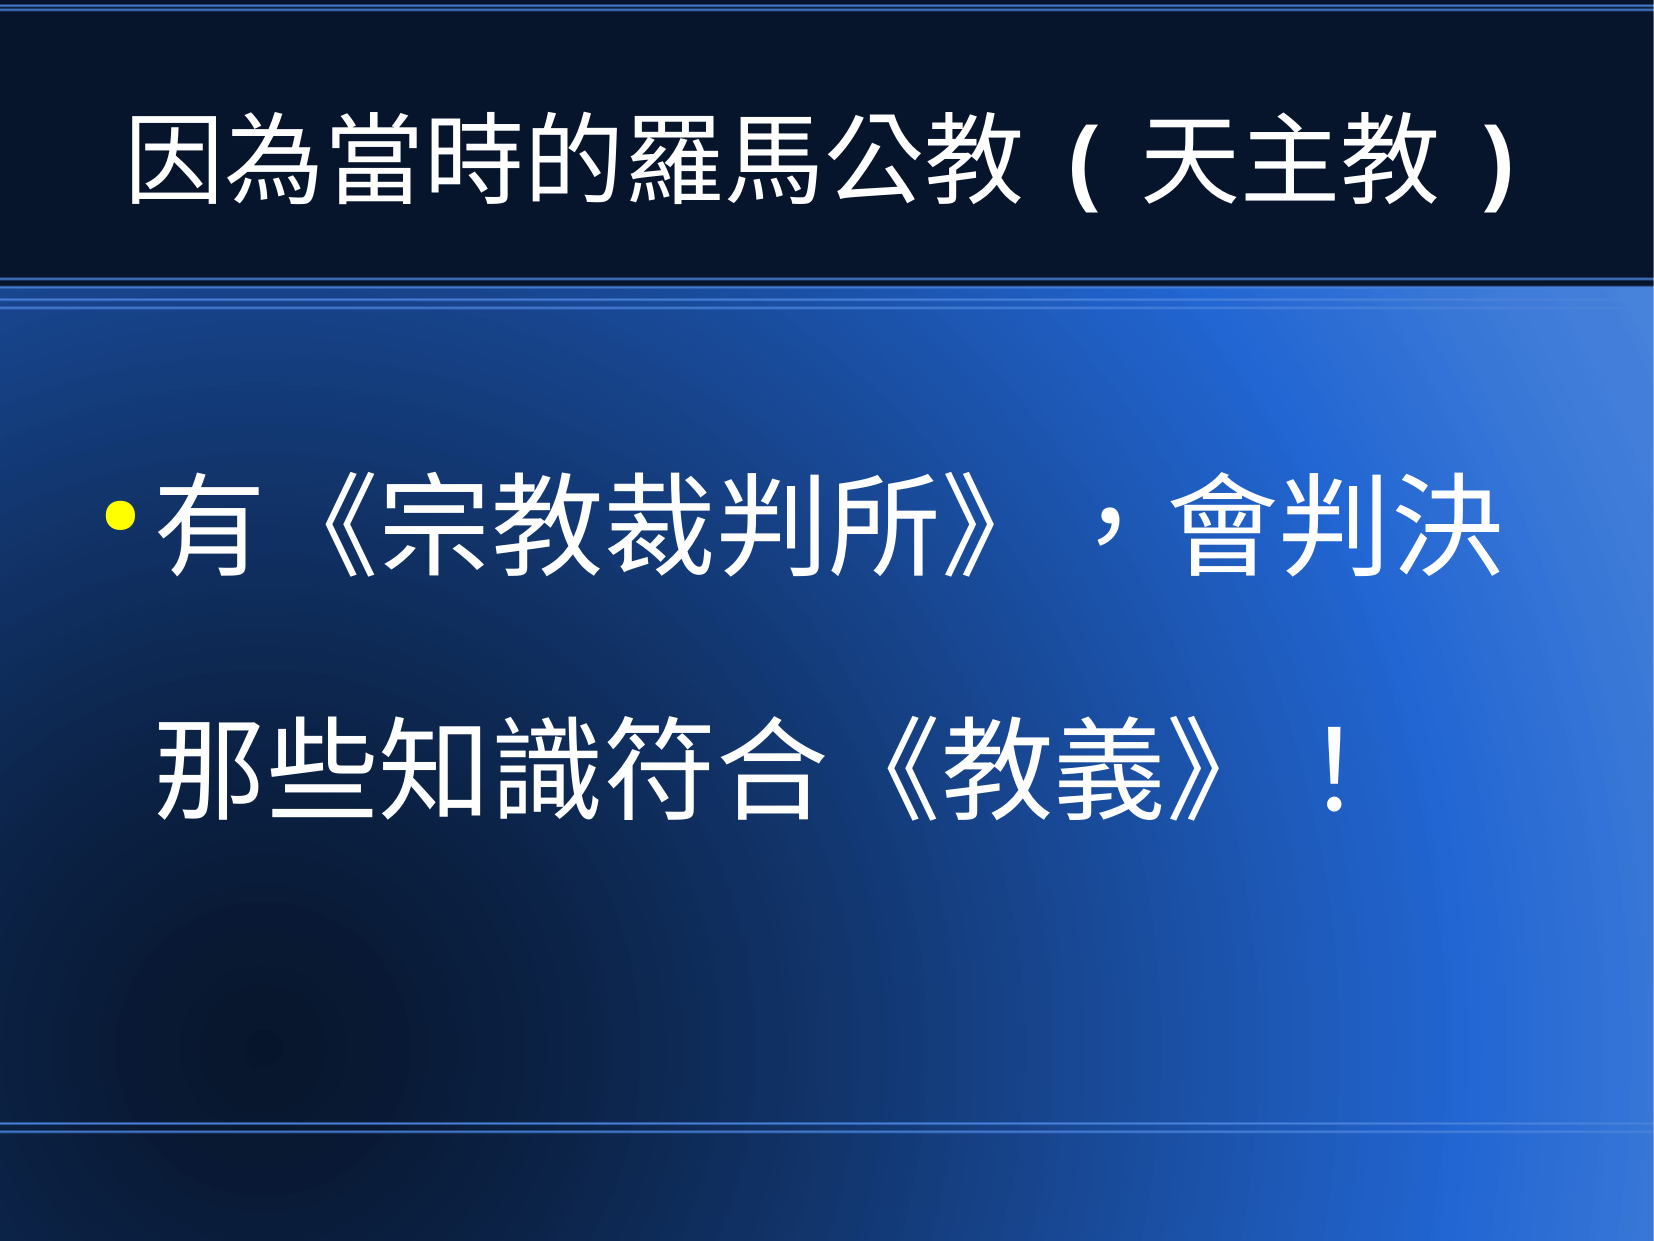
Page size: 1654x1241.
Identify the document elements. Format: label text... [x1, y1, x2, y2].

title 因為當時的羅馬公教(天主教) [82, 49, 1571, 257]
list 有《宗教裁判所》，會判決那些知識符合《教義》！ [82, 355, 1571, 1241]
picture [0, 0, 1654, 1241]
